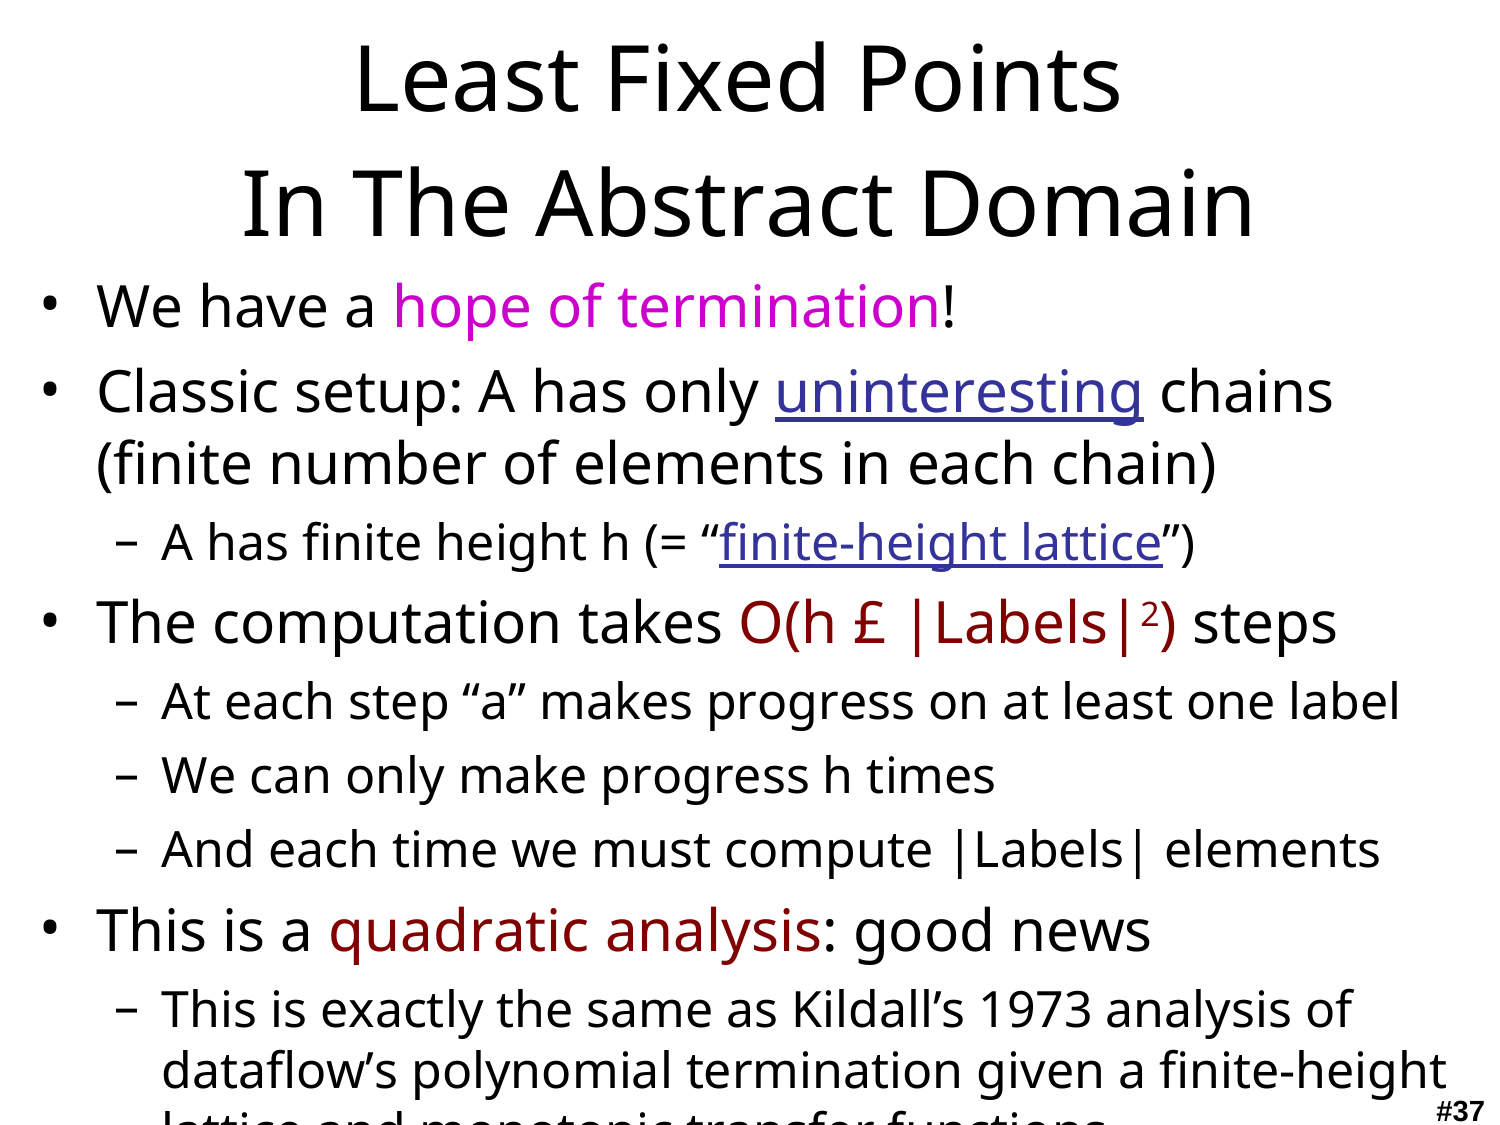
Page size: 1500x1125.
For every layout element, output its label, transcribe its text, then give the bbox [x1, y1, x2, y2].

title Least Fixed Points In The Abstract Domain [24, 24, 1476, 254]
list We have a hope of termination! Classic setup: A has only uninteresting chains (finite number of elements in each chain) A has finite height h (= “finite-height lattice”) The computation takes O(h £ |Labels|2) steps At each step “a” makes progress on at least one label We can only make progress h times And each time we must compute |Labels| elements This is a quadratic analysis: good news This is exactly the same as Kildall’s 1973 analysis of dataflow’s polynomial termination given a finite-height lattice and monotonic transfer functions. [24, 262, 1476, 1101]
